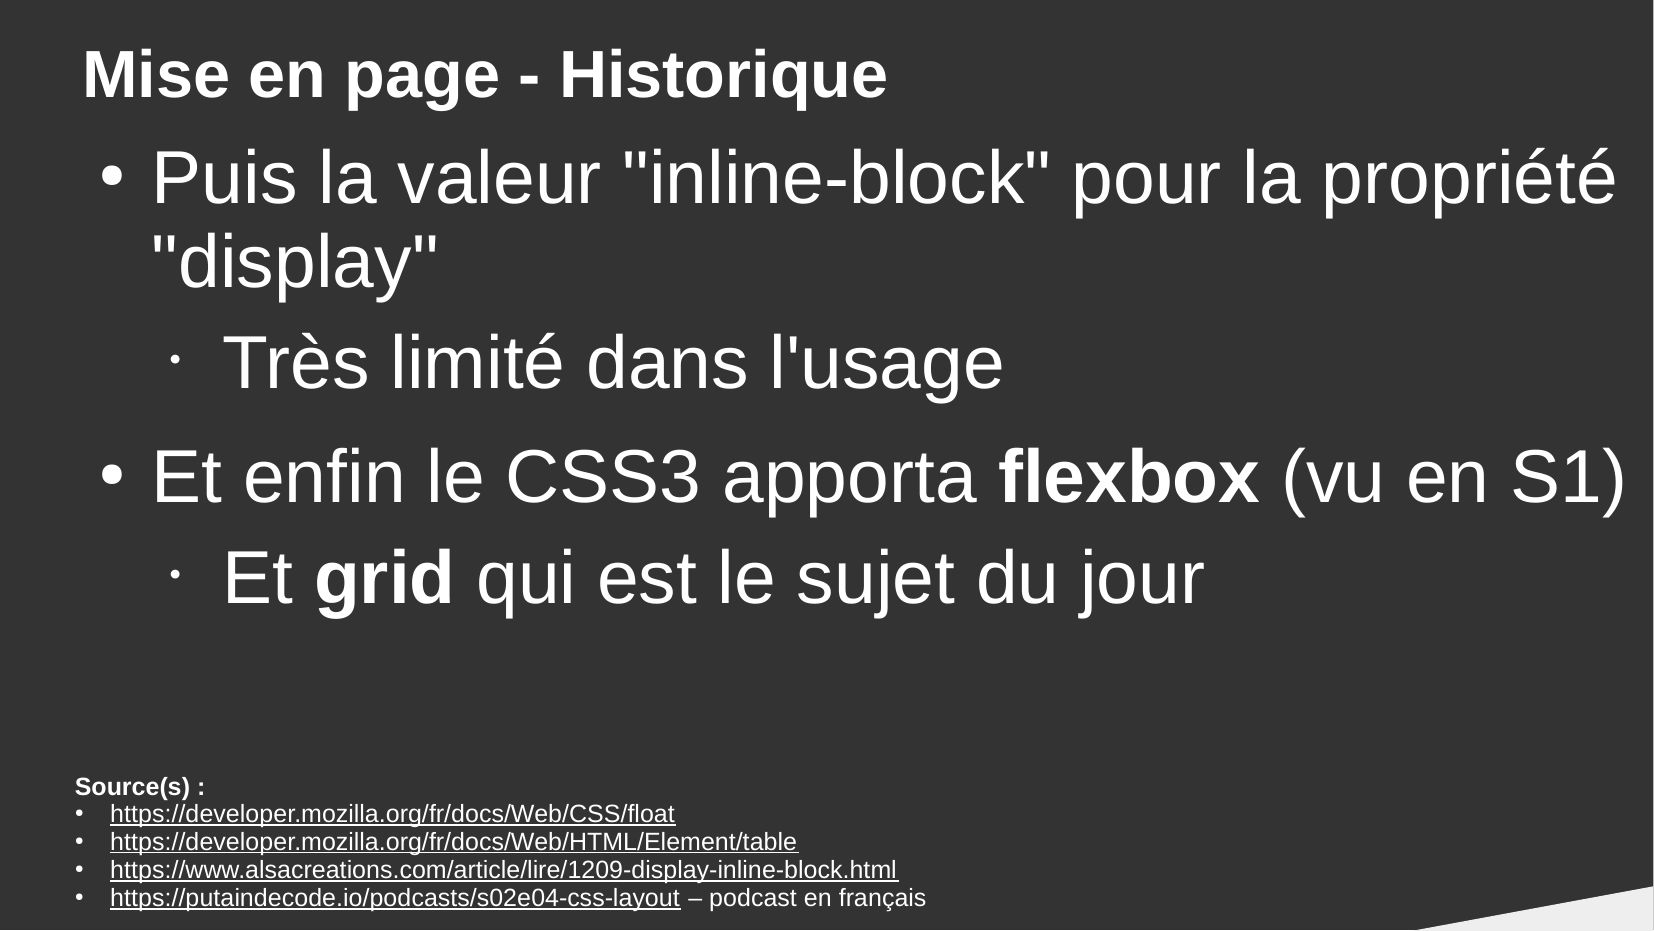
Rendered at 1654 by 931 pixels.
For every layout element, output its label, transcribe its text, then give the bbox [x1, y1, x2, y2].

text_box Source(s) : https://developer.mozilla.org/fr/docs/Web/CSS/float https://developer.mozilla.org/fr/docs/Web/HTML/Element/table https://www.alsacreations.com/article/lire/1209-display-inline-block.html https://putaindecode.io/podcasts/s02e04-css-layout – podcast en français [60, 764, 1546, 920]
text_box [1411, 886, 1654, 931]
title Mise en page - Historique [82, 37, 1571, 114]
list Puis la valeur "inline-block" pour la propriété "display" Très limité dans l'usage Et enfin le CSS3 apporta flexbox (vu en S1) Et grid qui est le sujet du jour [80, 135, 1642, 745]
